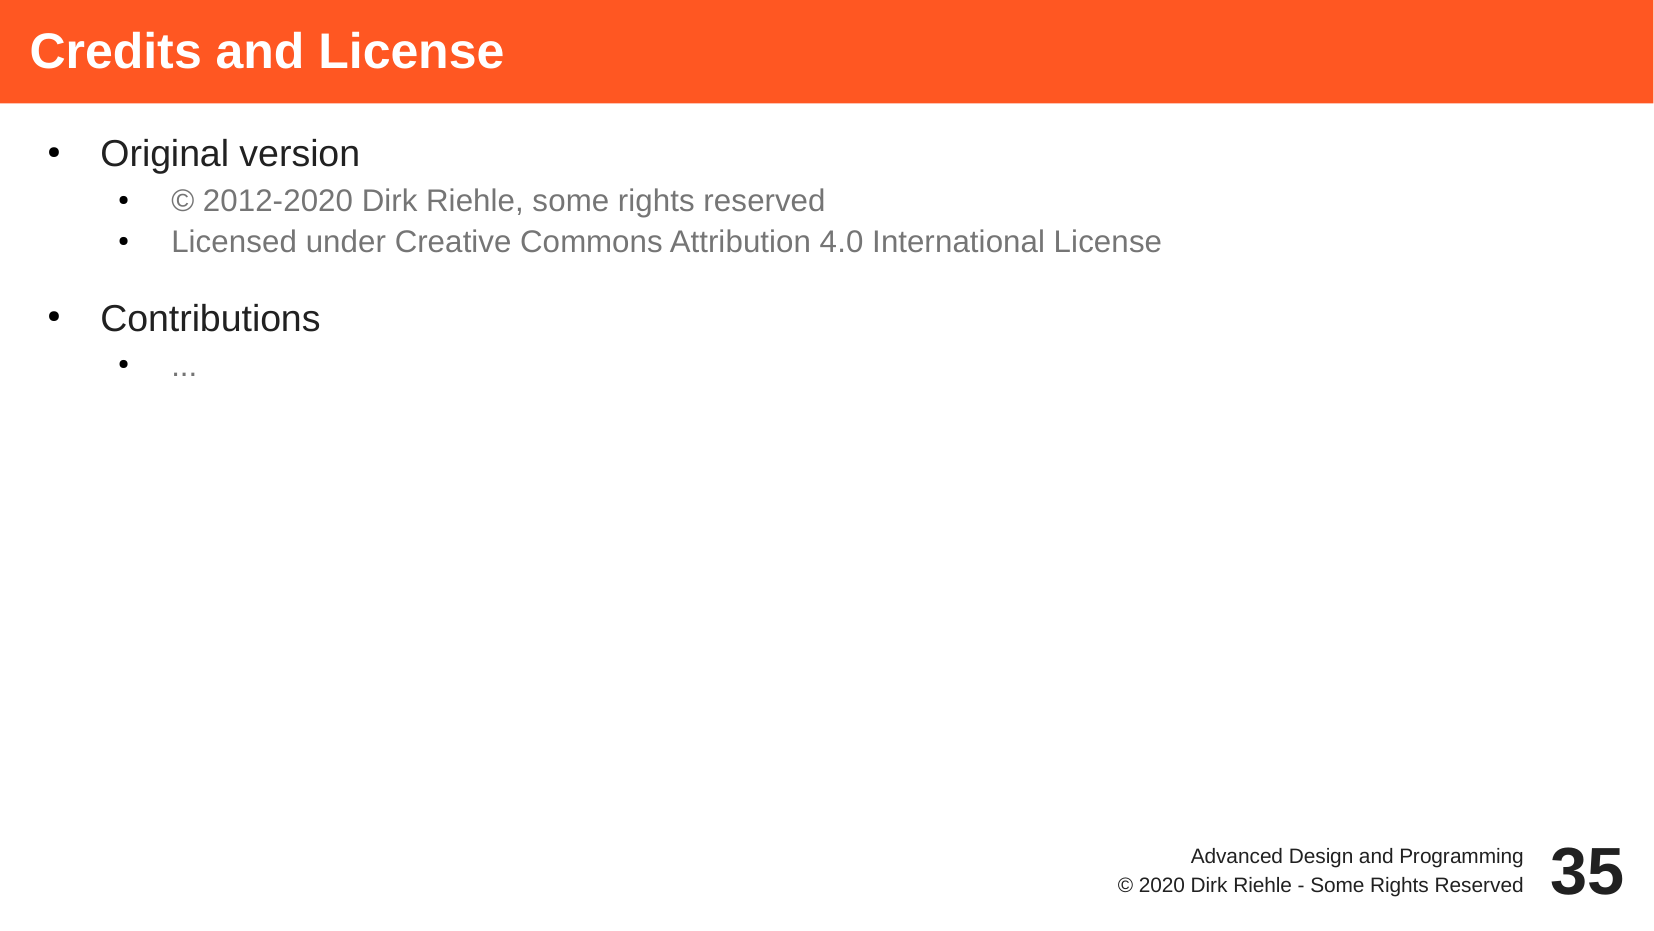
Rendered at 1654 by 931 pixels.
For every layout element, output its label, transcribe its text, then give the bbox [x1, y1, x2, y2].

title Credits and License [0, 0, 1654, 104]
list Original version © 2012-2020 Dirk Riehle, some rights reserved Licensed under Creative Commons Attribution 4.0 International License Contributions ... [29, 132, 1625, 813]
